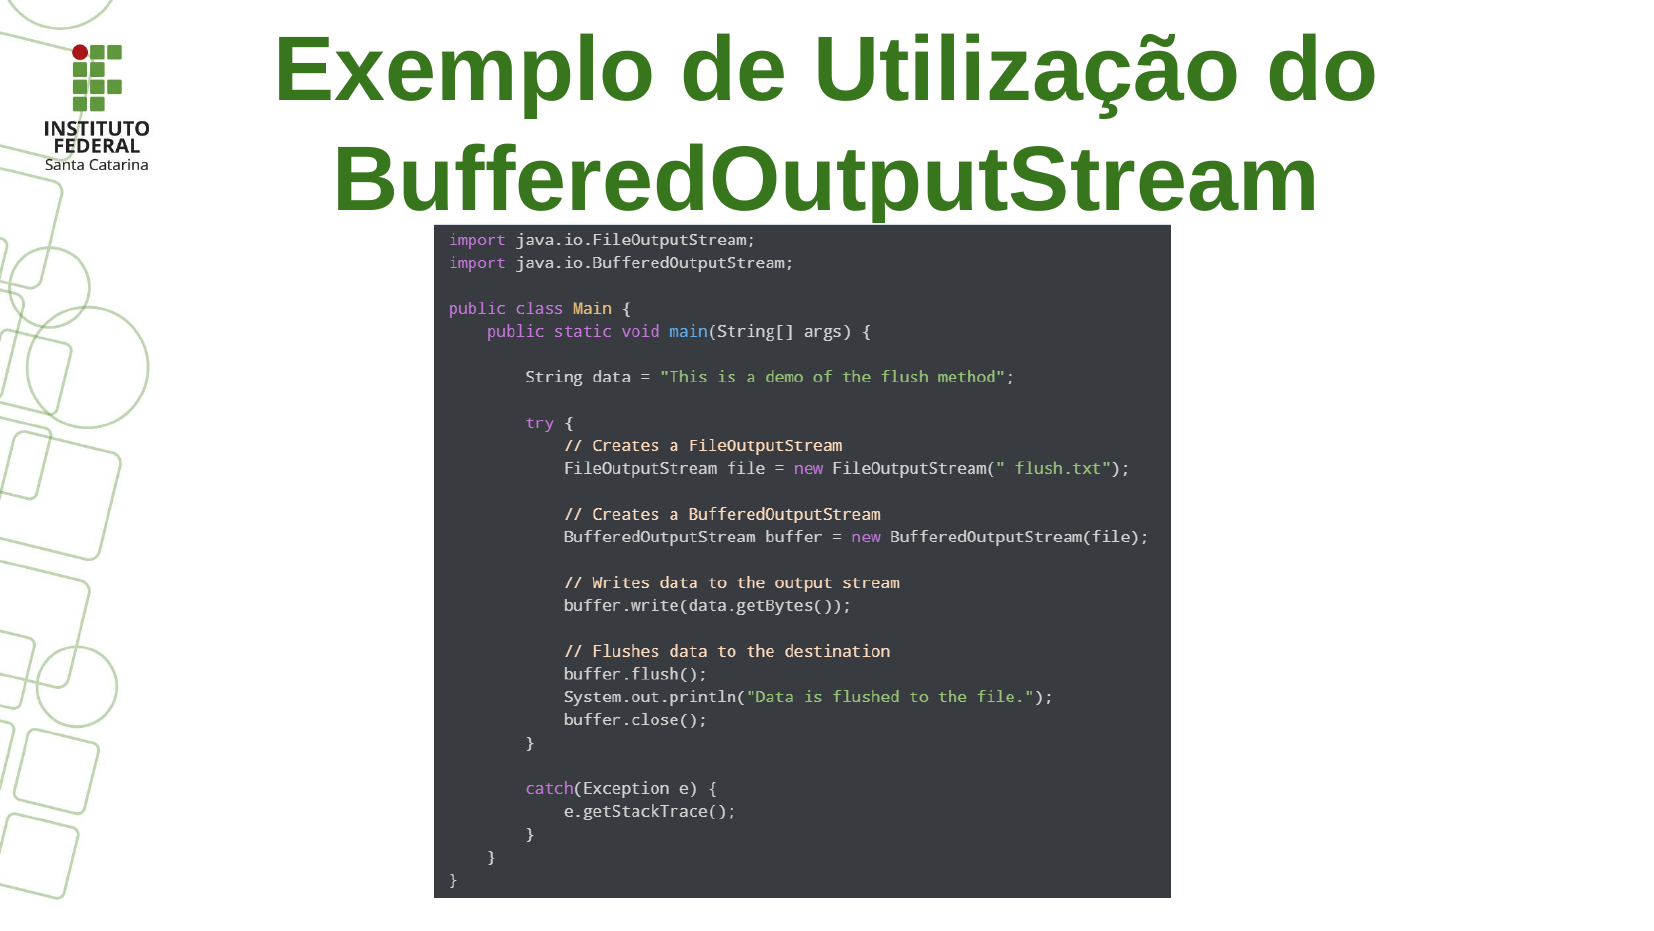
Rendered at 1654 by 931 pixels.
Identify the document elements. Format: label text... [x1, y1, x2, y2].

picture [0, 0, 1317, 931]
title Exemplo de Utilização do BufferedOutputStream [171, 30, 1483, 207]
